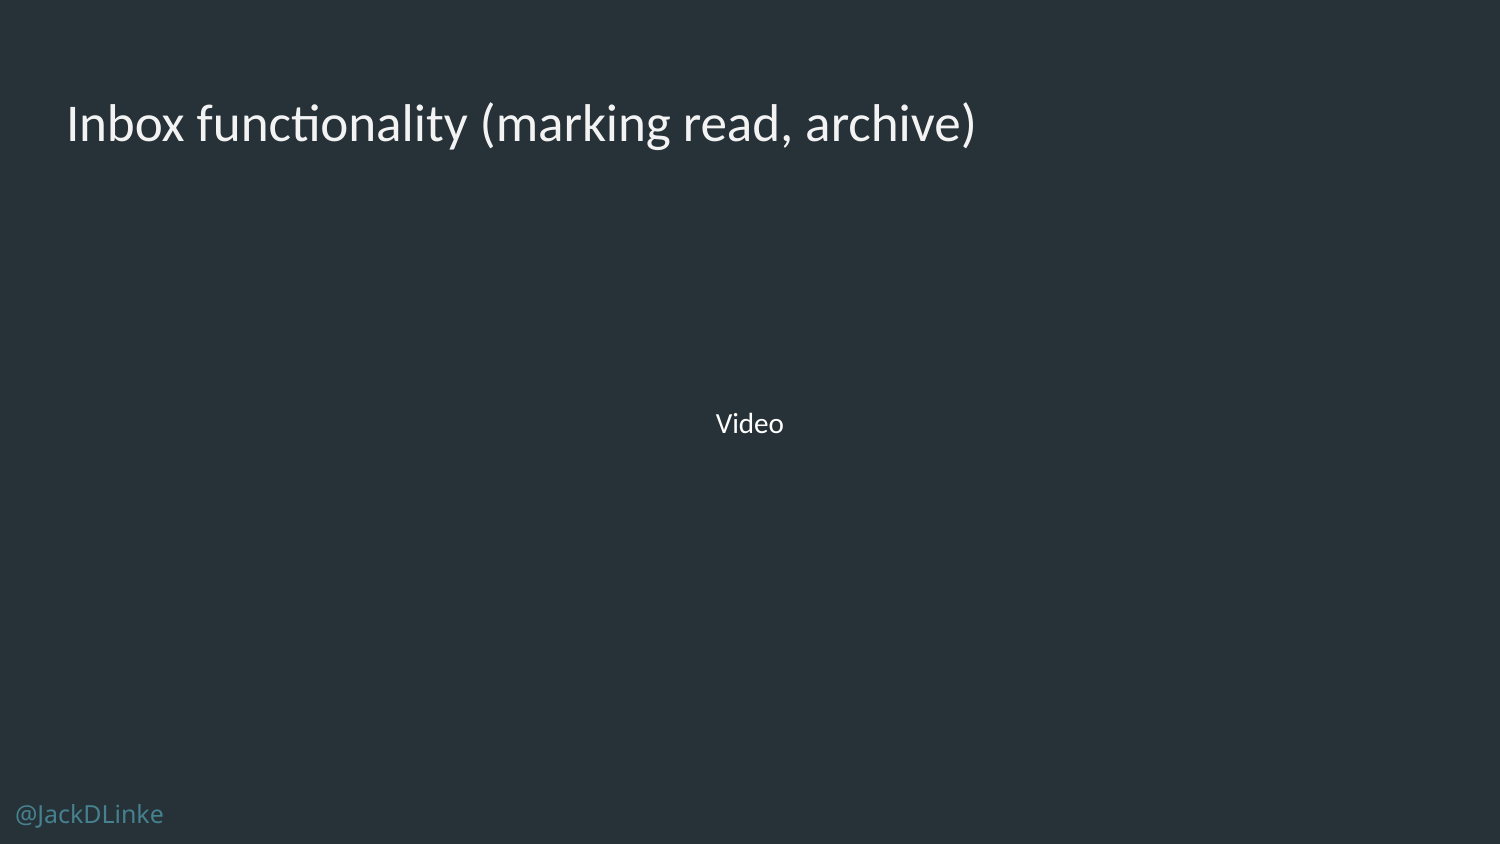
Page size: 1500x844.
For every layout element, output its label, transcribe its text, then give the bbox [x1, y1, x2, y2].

text_box Video [665, 388, 835, 455]
title Inbox functionality (marking read, archive) [51, 72, 1449, 167]
